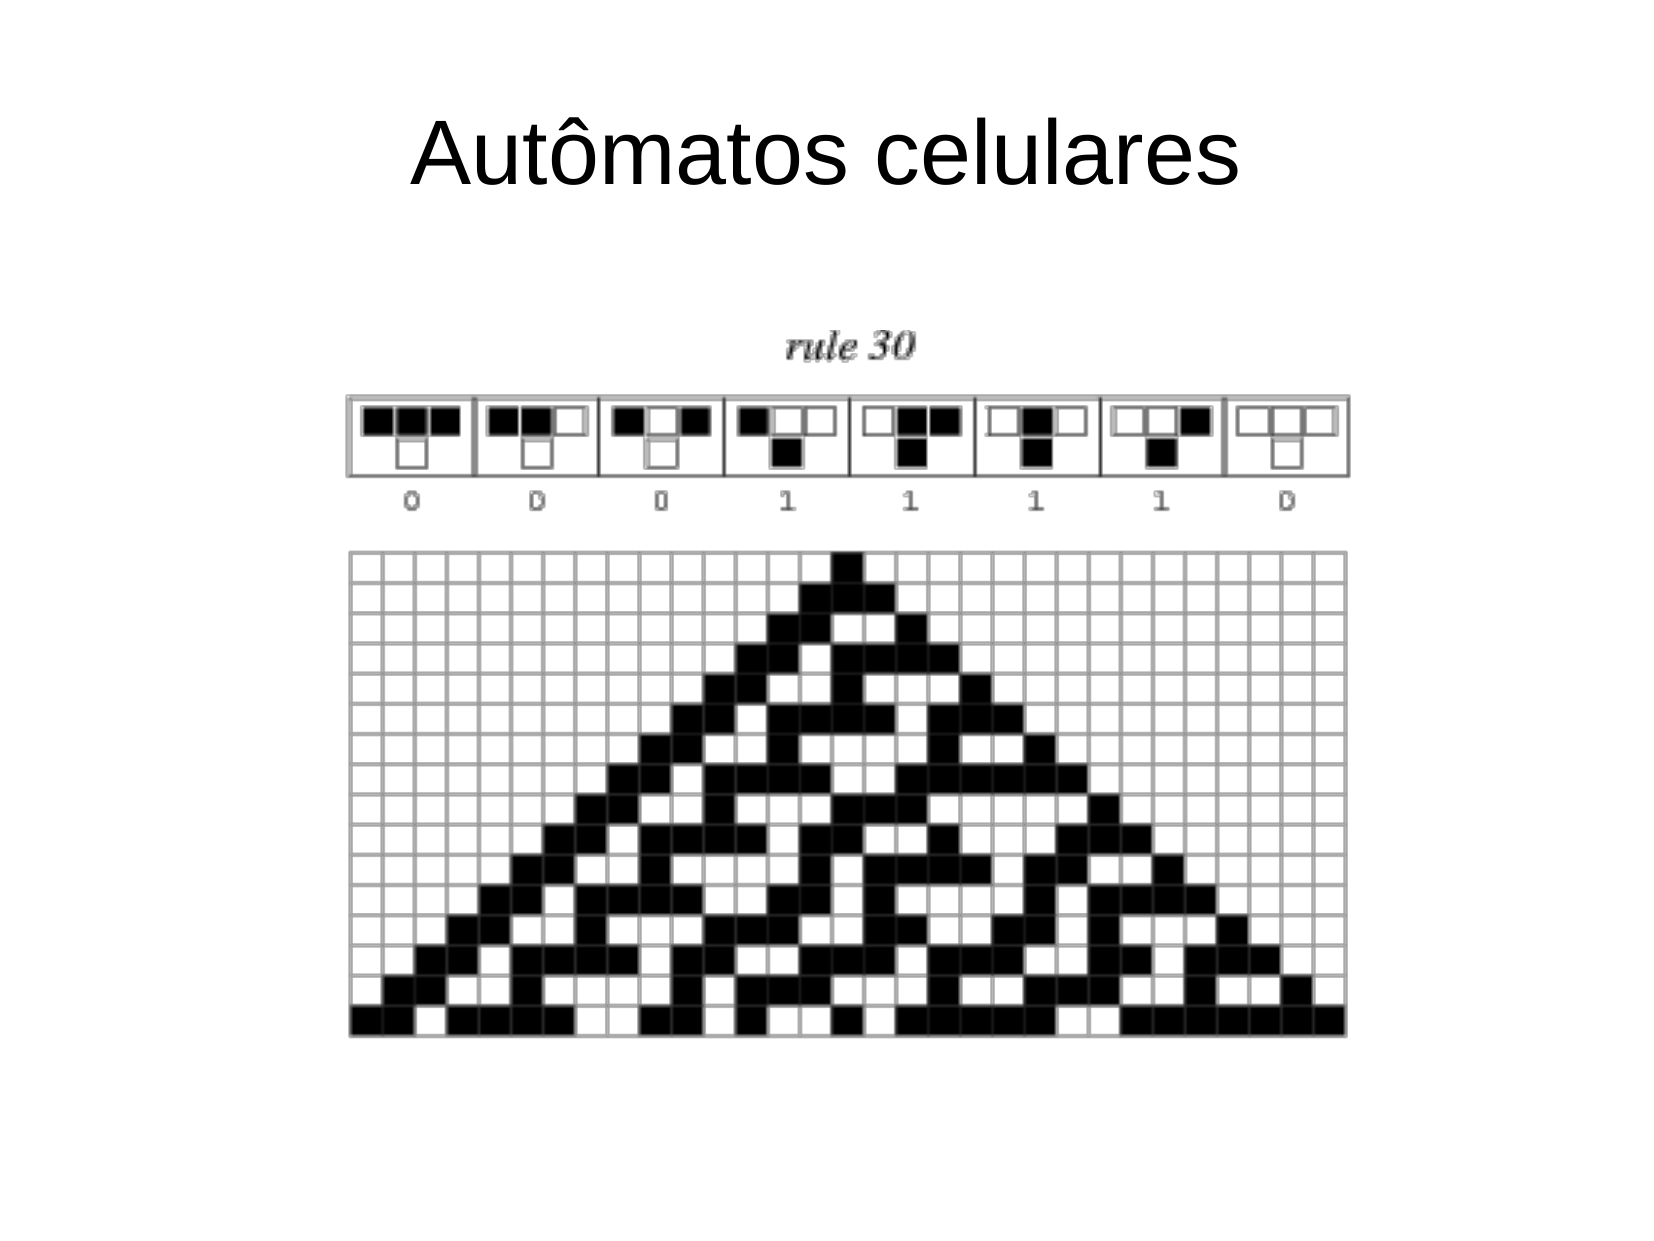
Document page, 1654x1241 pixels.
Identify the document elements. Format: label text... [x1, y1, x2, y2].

picture [283, 330, 1418, 1052]
title Autômatos celulares [82, 49, 1571, 257]
